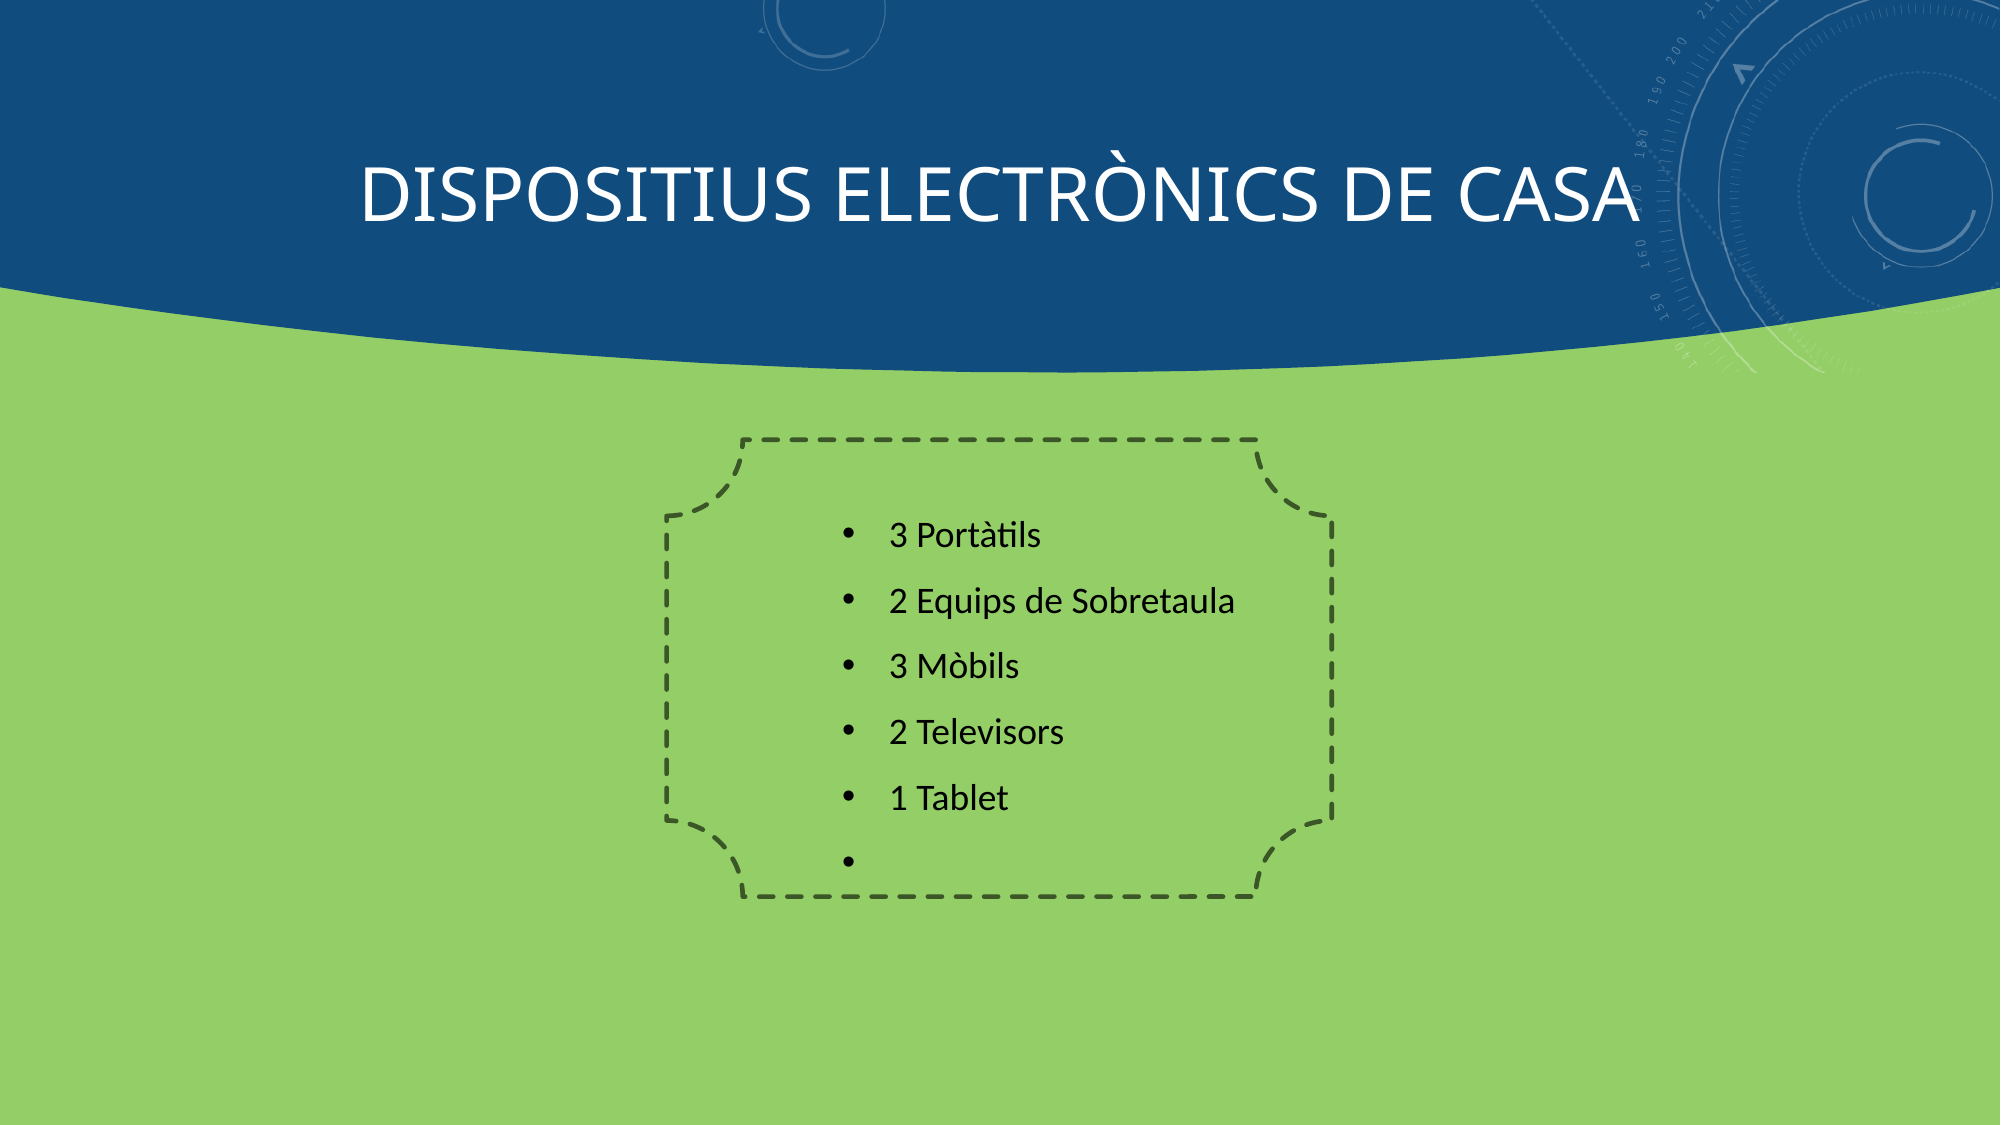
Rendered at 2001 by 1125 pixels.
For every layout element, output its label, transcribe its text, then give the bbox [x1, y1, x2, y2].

list 3 Portàtils 2 Equips de Sobretaula 3 Mòbils 2 Televisors 1 Tablet [827, 425, 1888, 969]
picture [667, 0, 2000, 373]
text_box [0, 0, 2000, 1125]
title Dispositius electrònics de casa [169, 99, 1832, 283]
